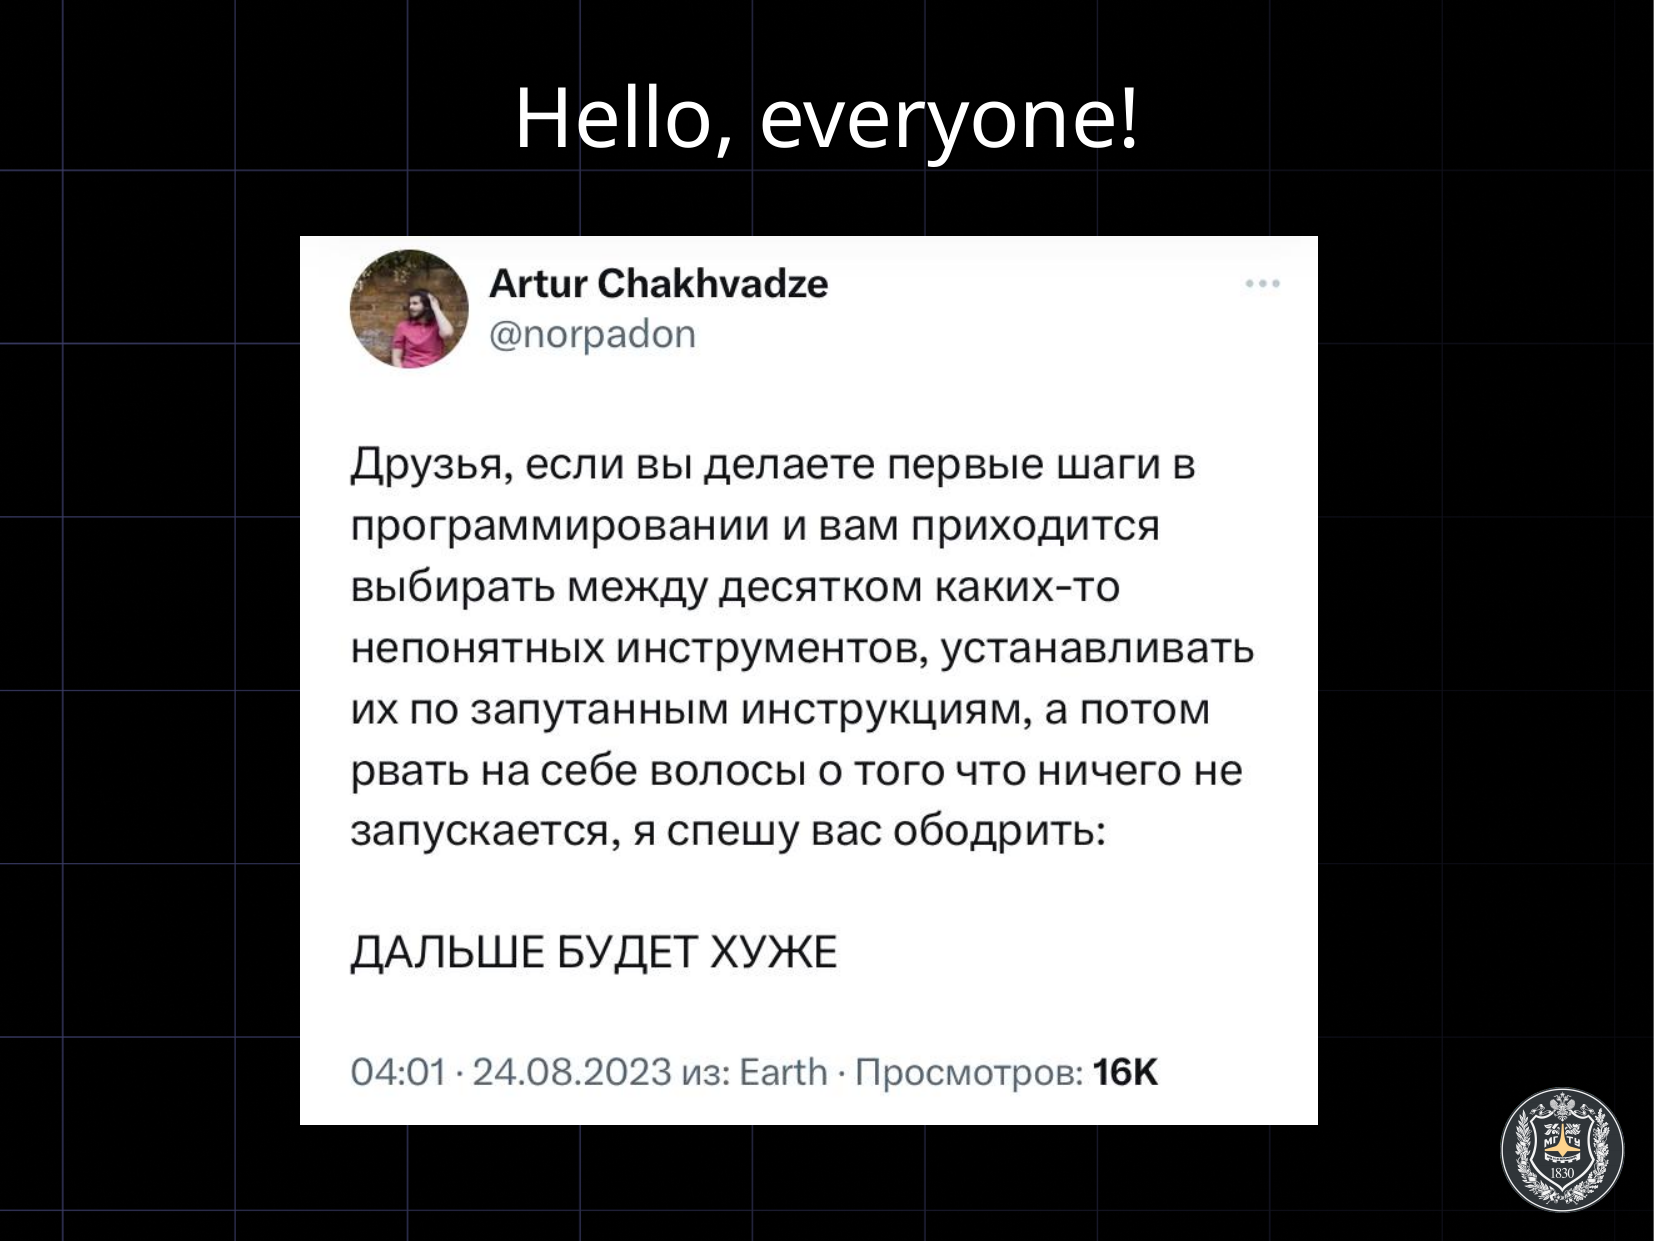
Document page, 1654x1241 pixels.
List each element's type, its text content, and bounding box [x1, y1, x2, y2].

title Hello, everyone! [82, 37, 1571, 193]
picture [0, 0, 1654, 1241]
